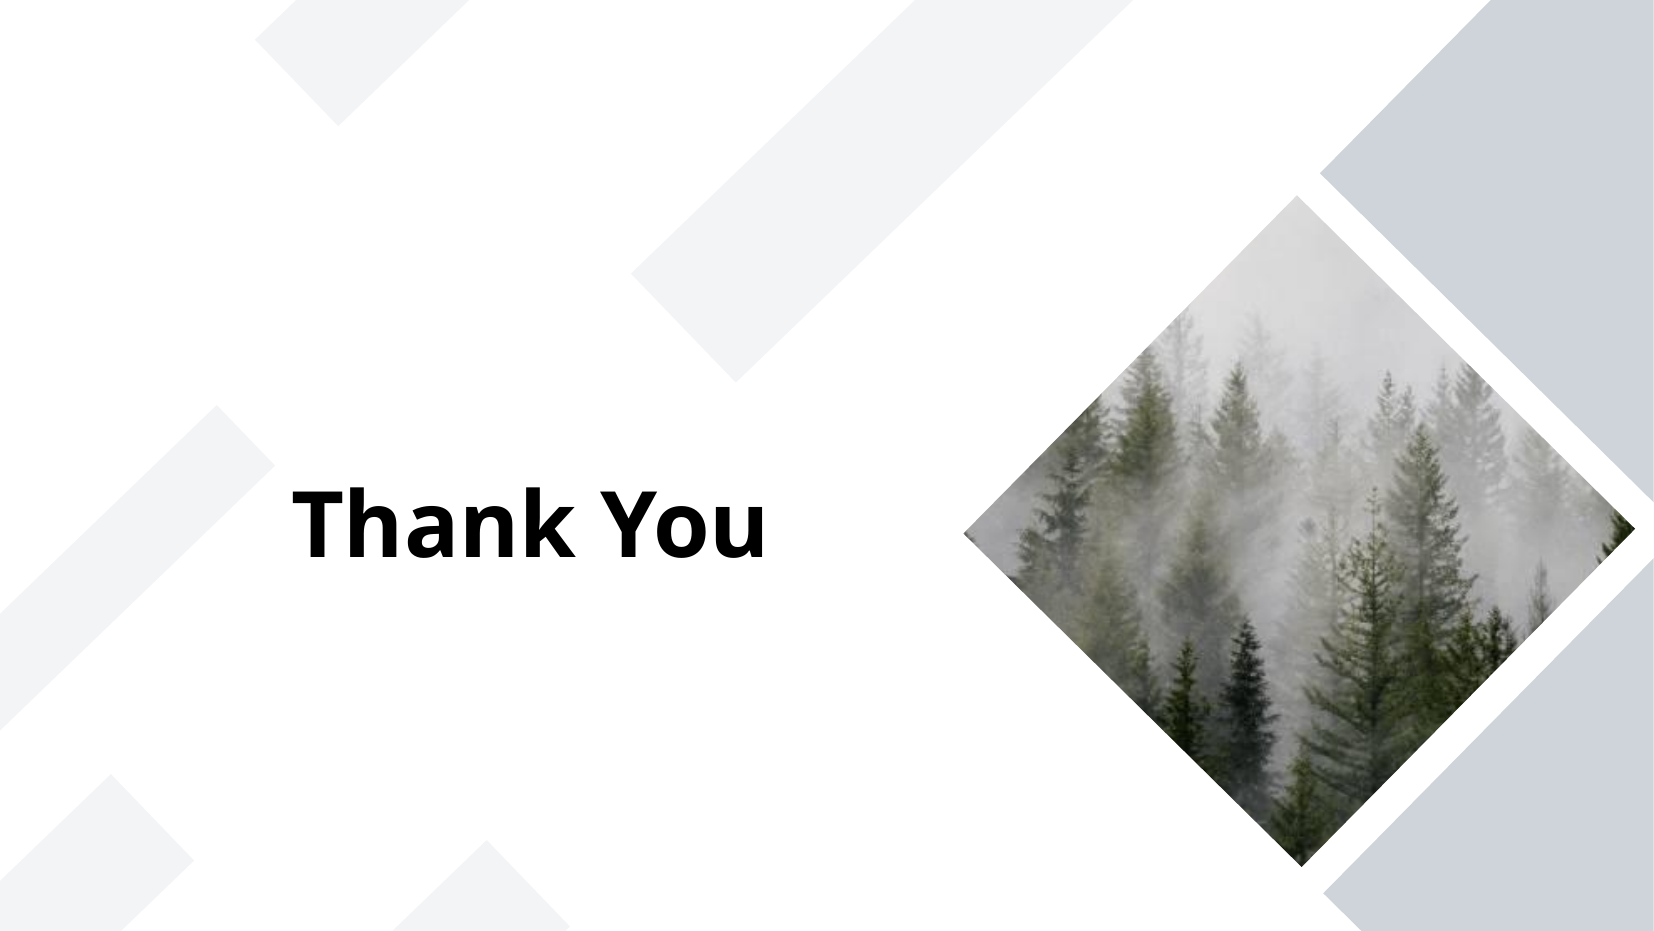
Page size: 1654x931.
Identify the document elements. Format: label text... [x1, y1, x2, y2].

text_box [1031, 195, 1636, 867]
title Thank You [0, 444, 1276, 601]
